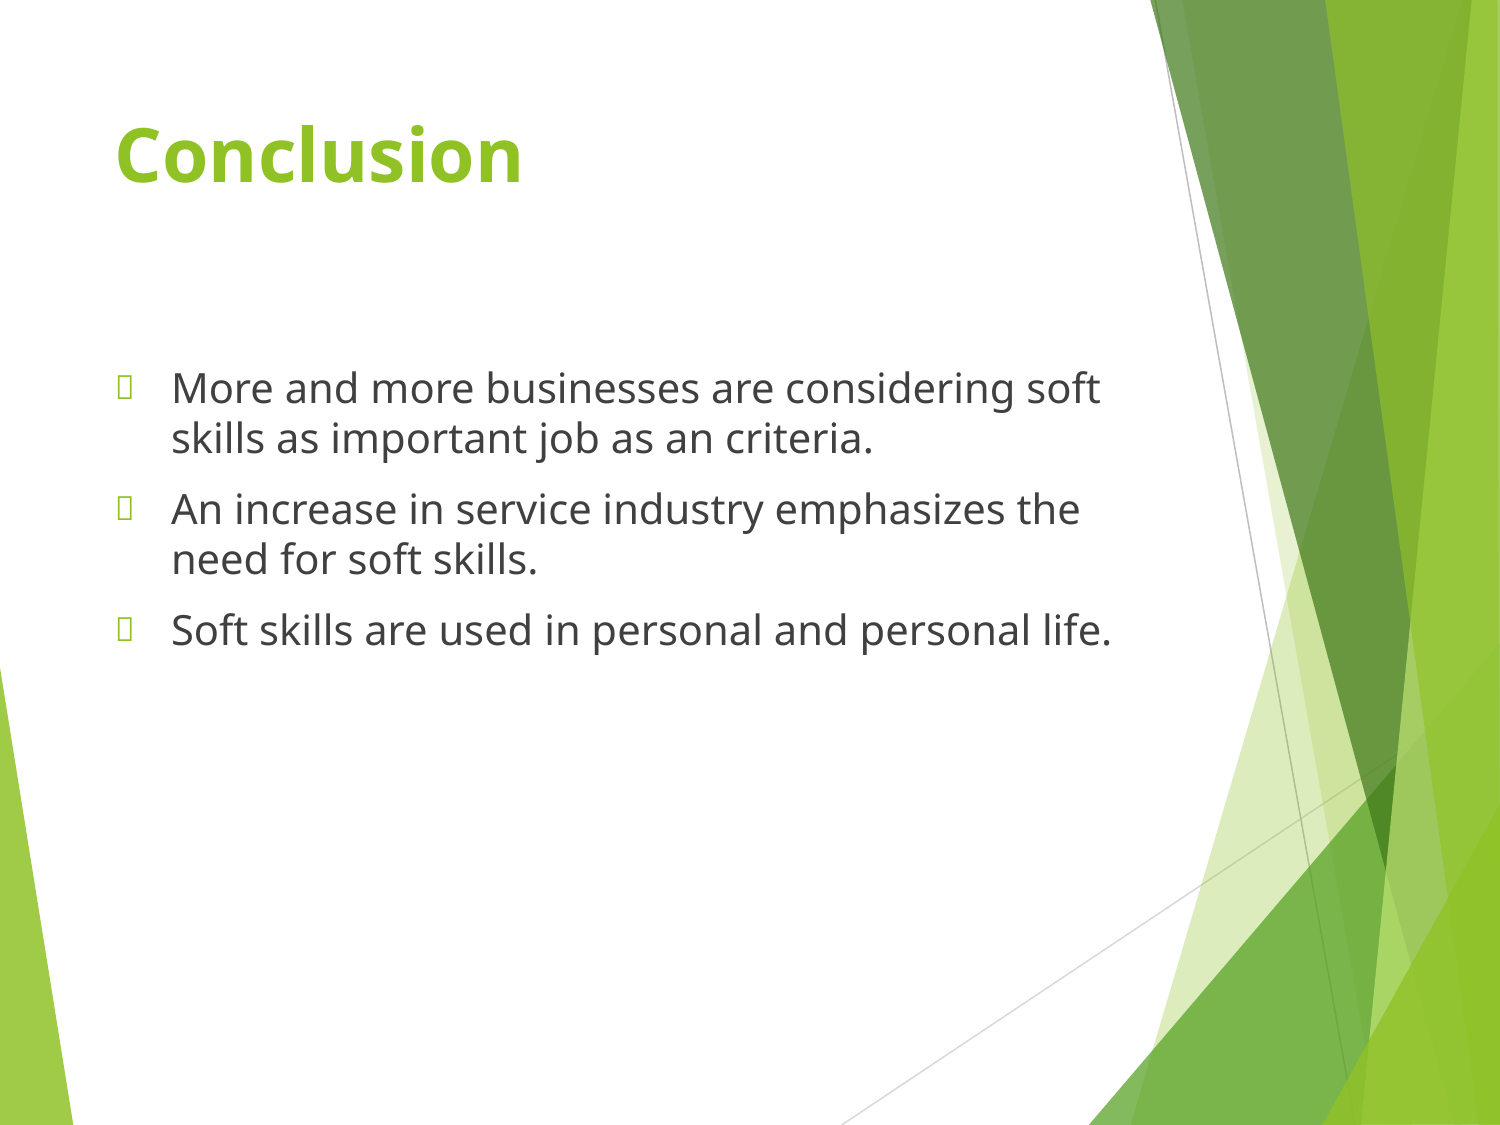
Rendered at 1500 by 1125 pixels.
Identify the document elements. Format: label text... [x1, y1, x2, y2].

list More and more businesses are considering soft skills as important job as an criteria. An increase in service industry emphasizes the need for soft skills. Soft skills are used in personal and personal life. [99, 354, 1142, 992]
title Conclusion [99, 99, 1142, 317]
